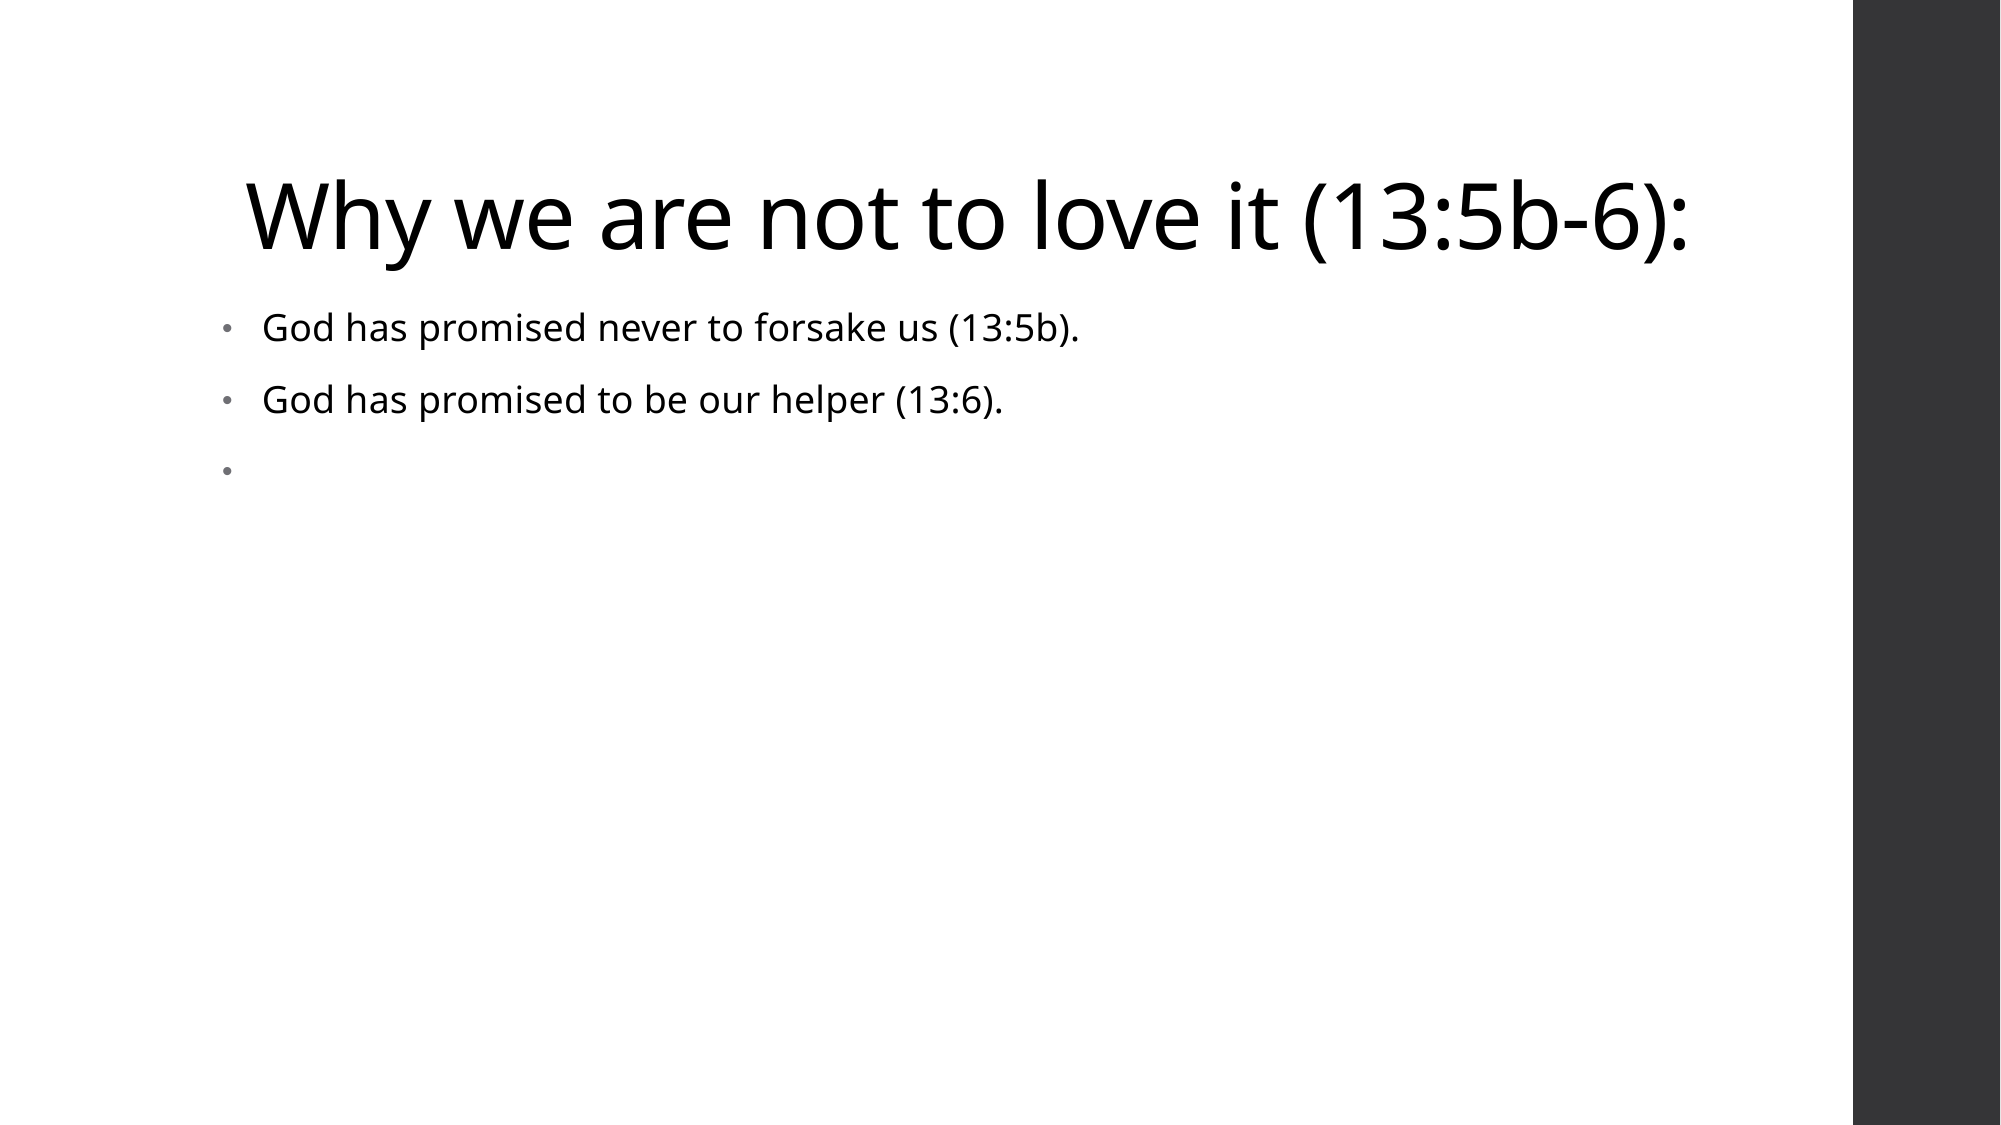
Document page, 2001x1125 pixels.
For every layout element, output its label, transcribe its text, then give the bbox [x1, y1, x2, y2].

list God has promised never to forsake us (13:5b). God has promised to be our helper (13:6). [206, 299, 1617, 1014]
title Why we are not to love it (13:5b-6): [206, 60, 1797, 278]
